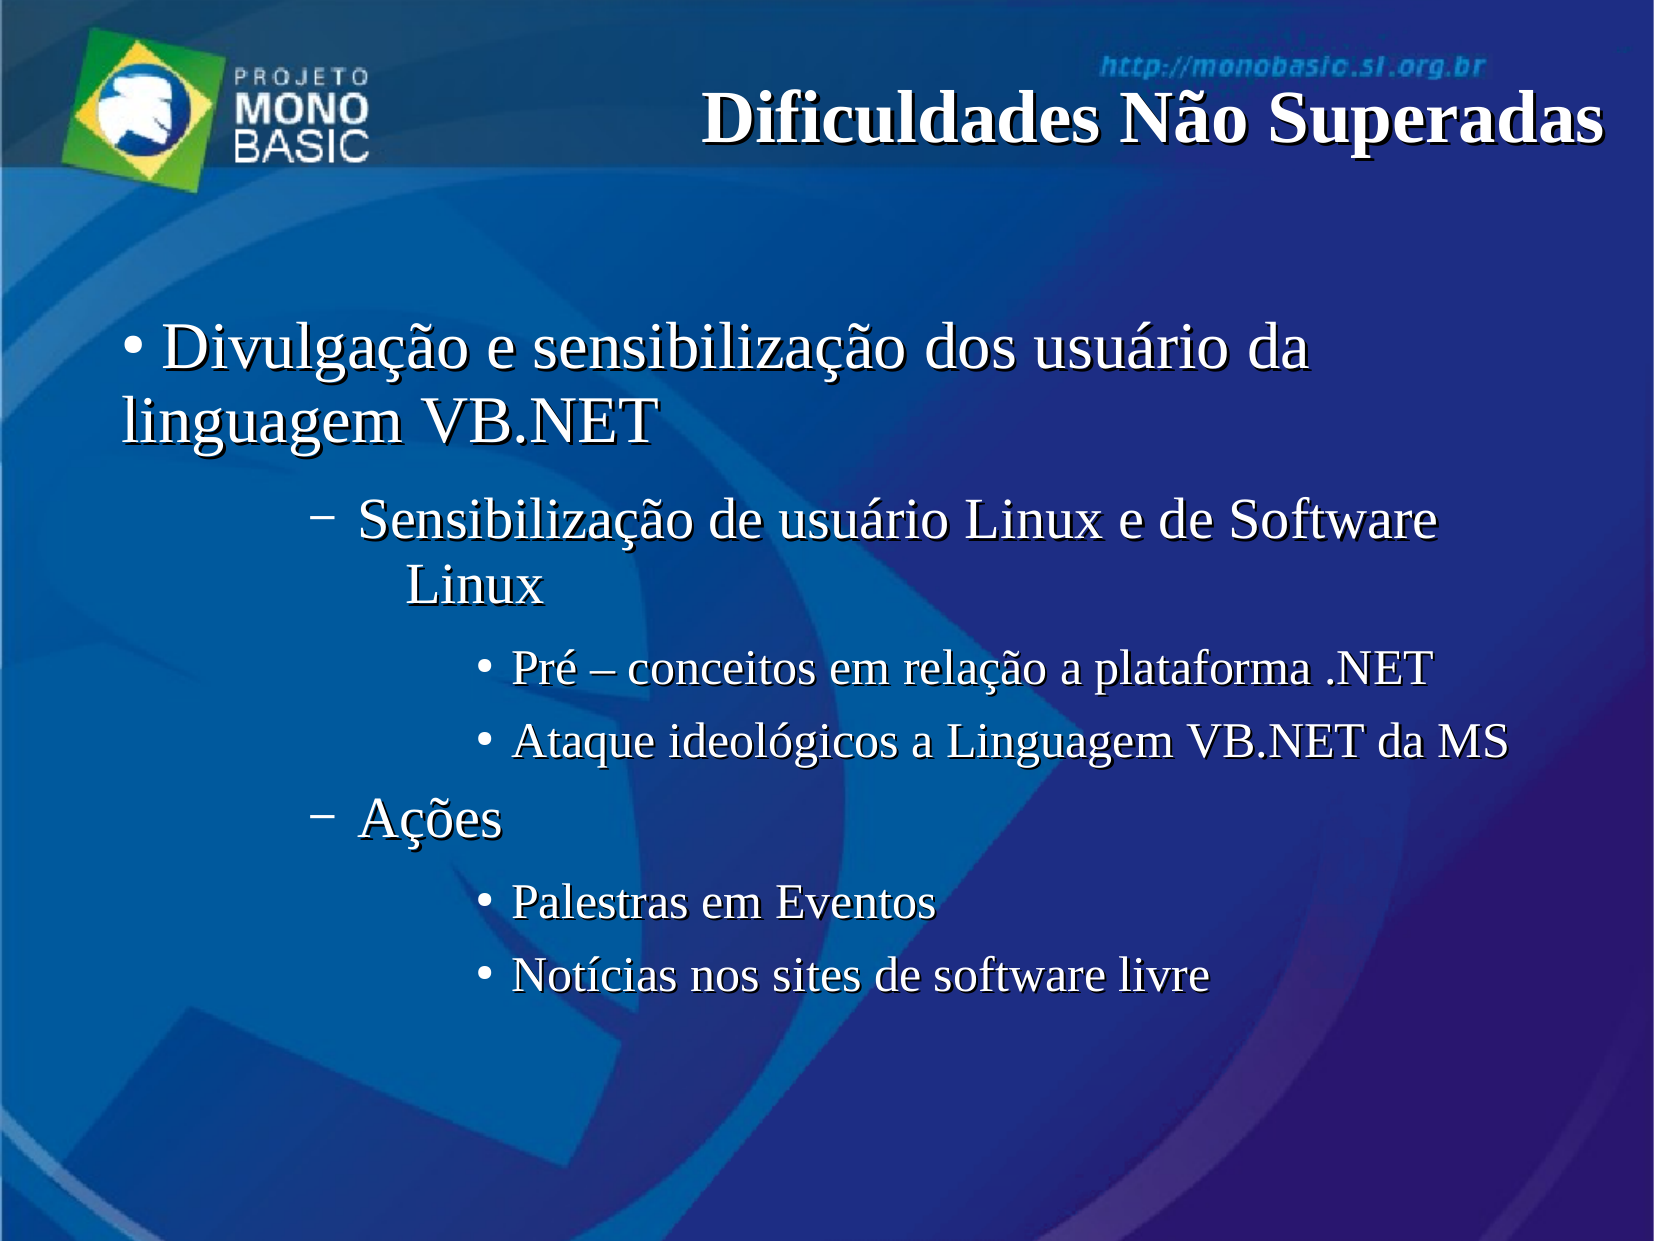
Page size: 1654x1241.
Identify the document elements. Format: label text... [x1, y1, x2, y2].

picture [0, 0, 1654, 1241]
title Dificuldades Não Superadas [222, 43, 1606, 191]
list Divulgação e sensibilização dos usuário da linguagem VB.NET Sensibilização de usuário Linux e de Software Linux Pré – conceitos em relação a plataforma .NET Ataque ideológicos a Linguagem VB.NET da MS Ações Palestras em Eventos Notícias nos sites de software livre [121, 309, 1534, 1091]
